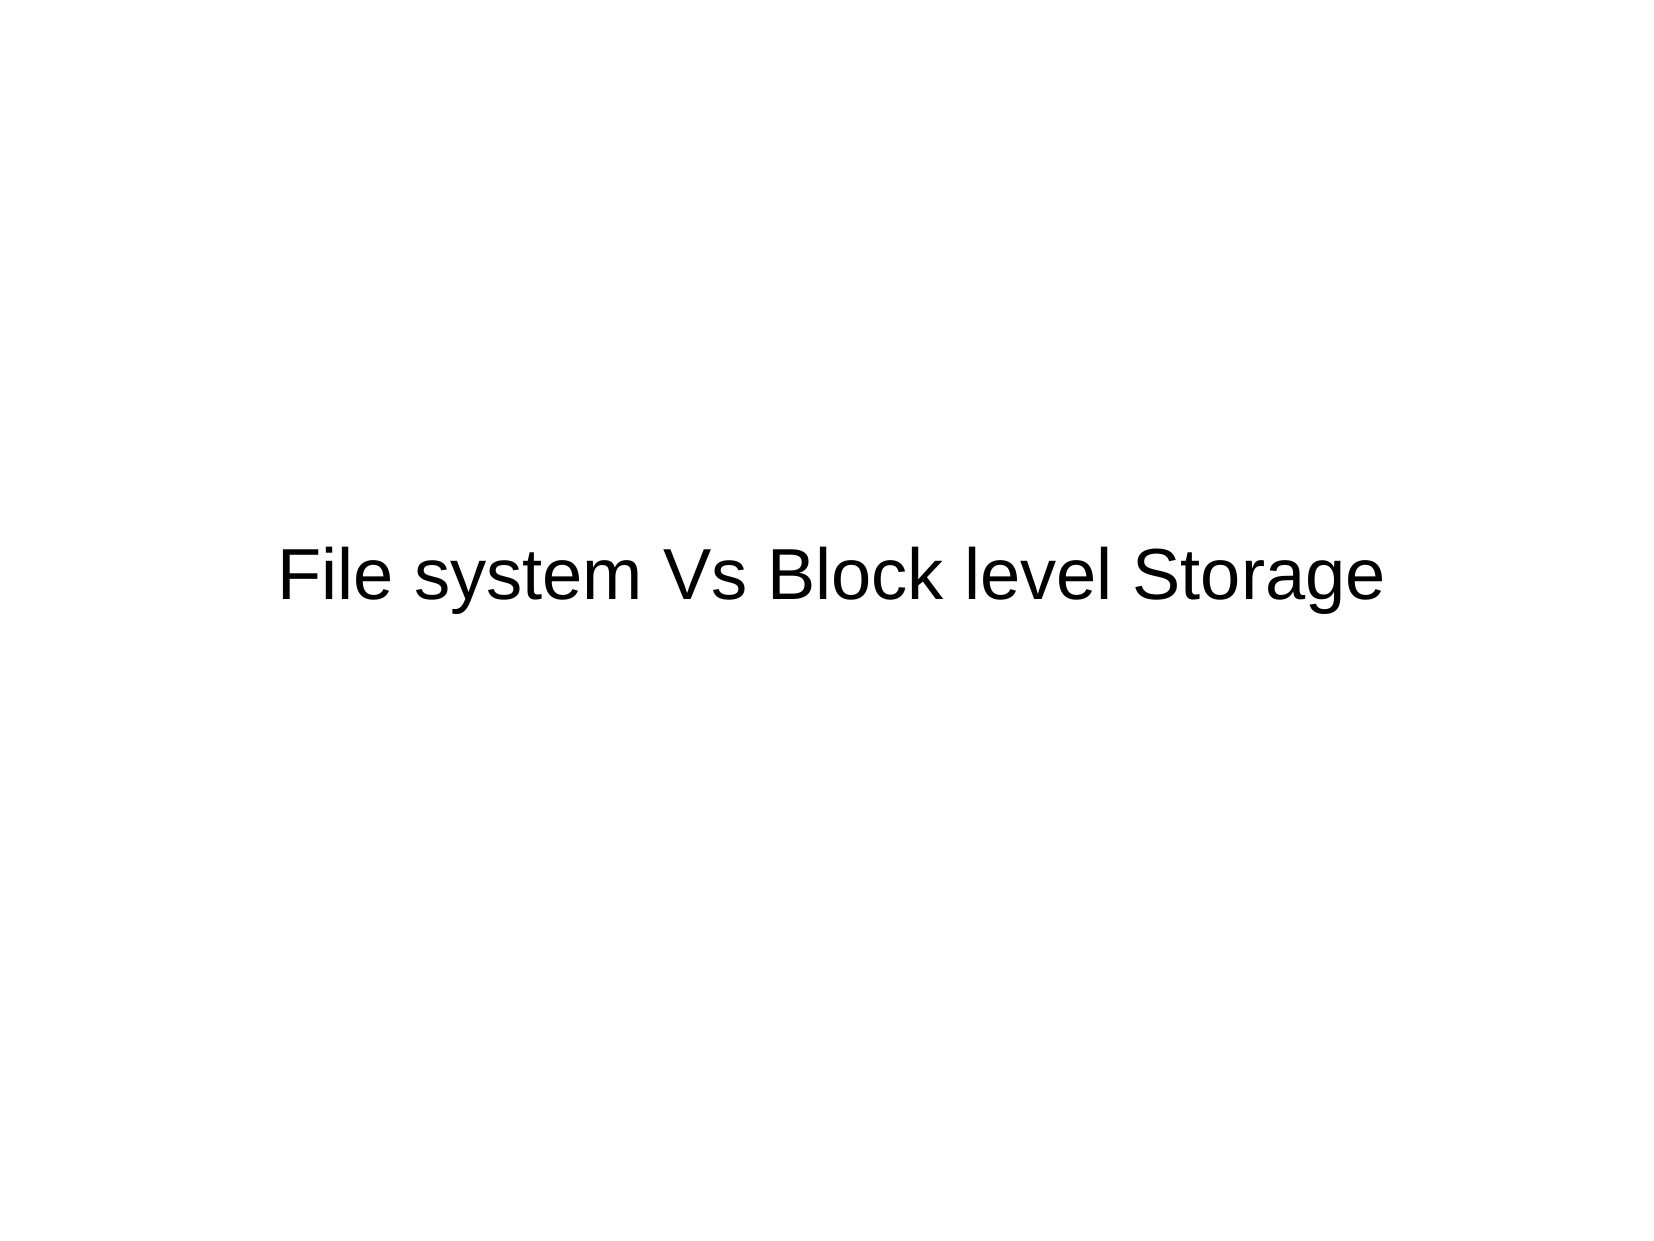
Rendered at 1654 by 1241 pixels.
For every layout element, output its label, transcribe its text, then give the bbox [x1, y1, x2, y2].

list File system Vs Block level Storage [82, 290, 1571, 1010]
